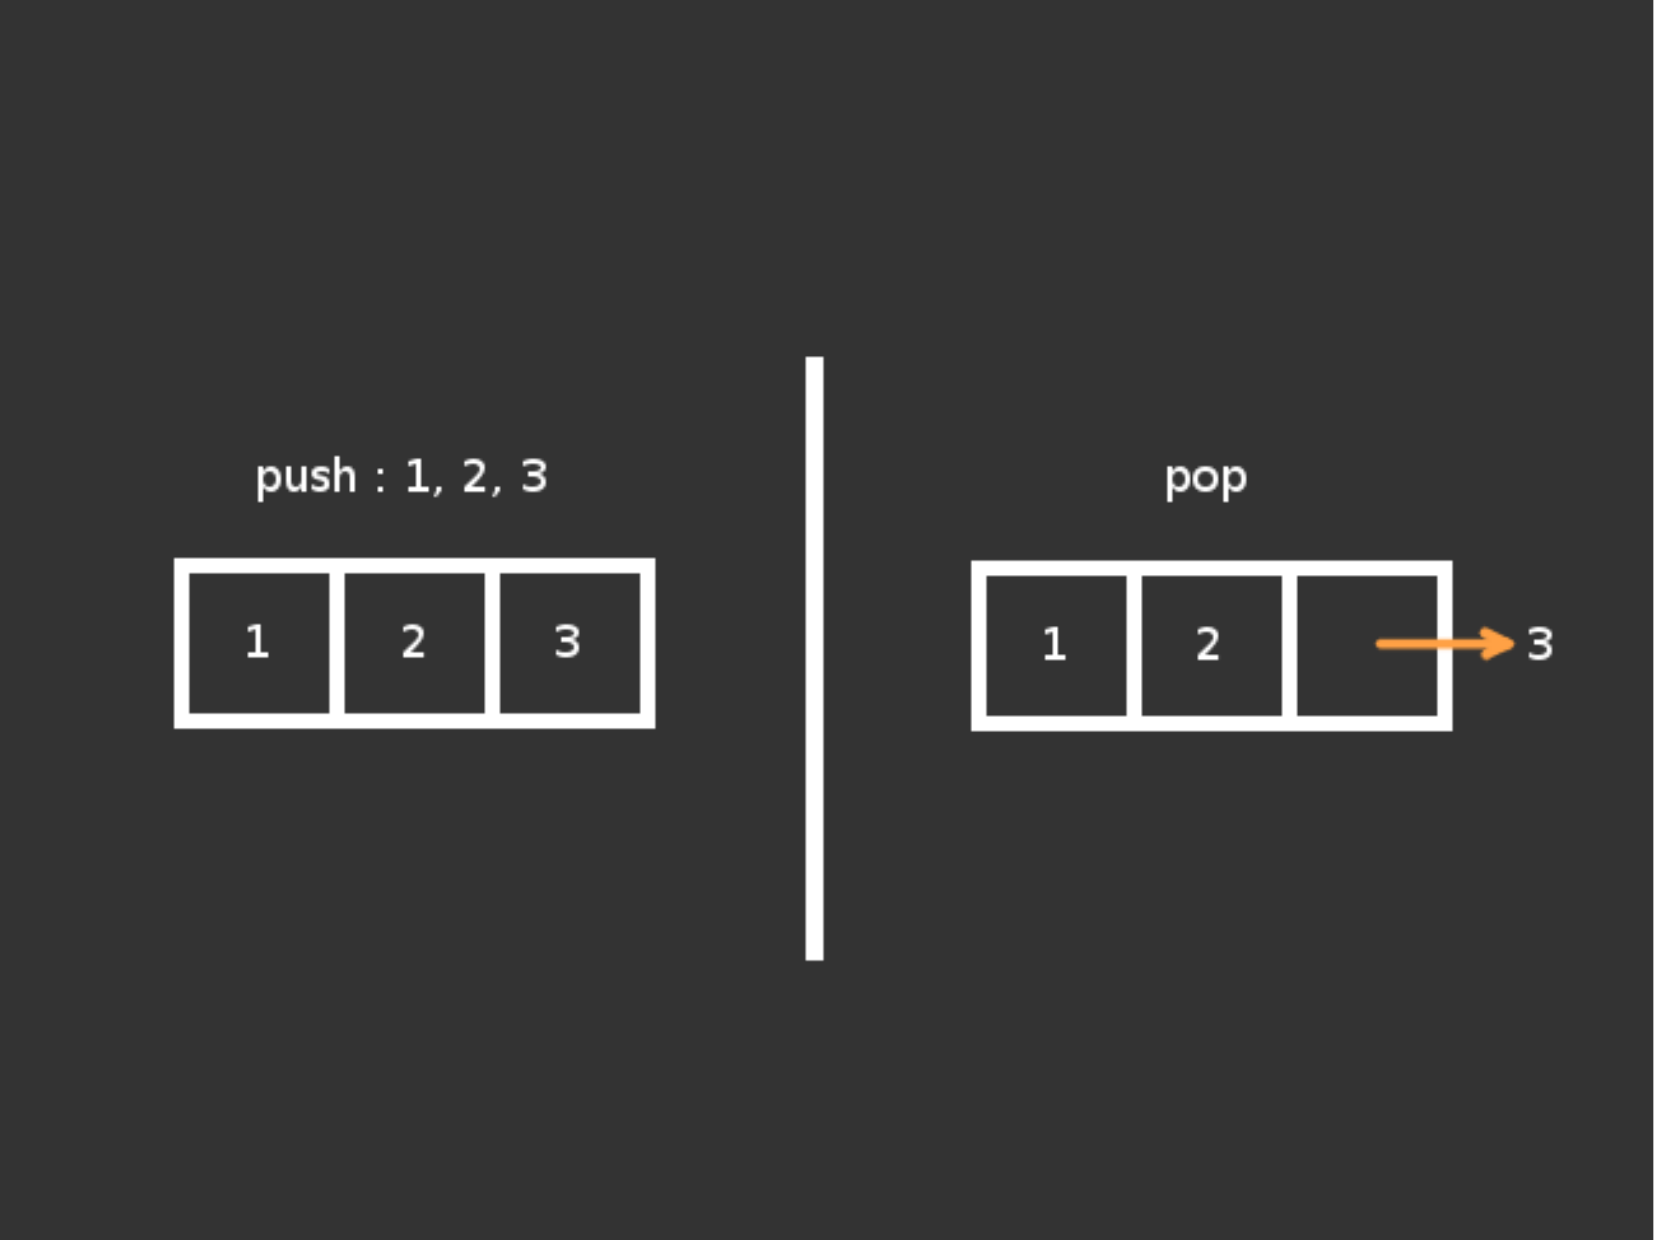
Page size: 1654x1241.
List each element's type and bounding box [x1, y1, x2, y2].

picture [22, 113, 1652, 1132]
